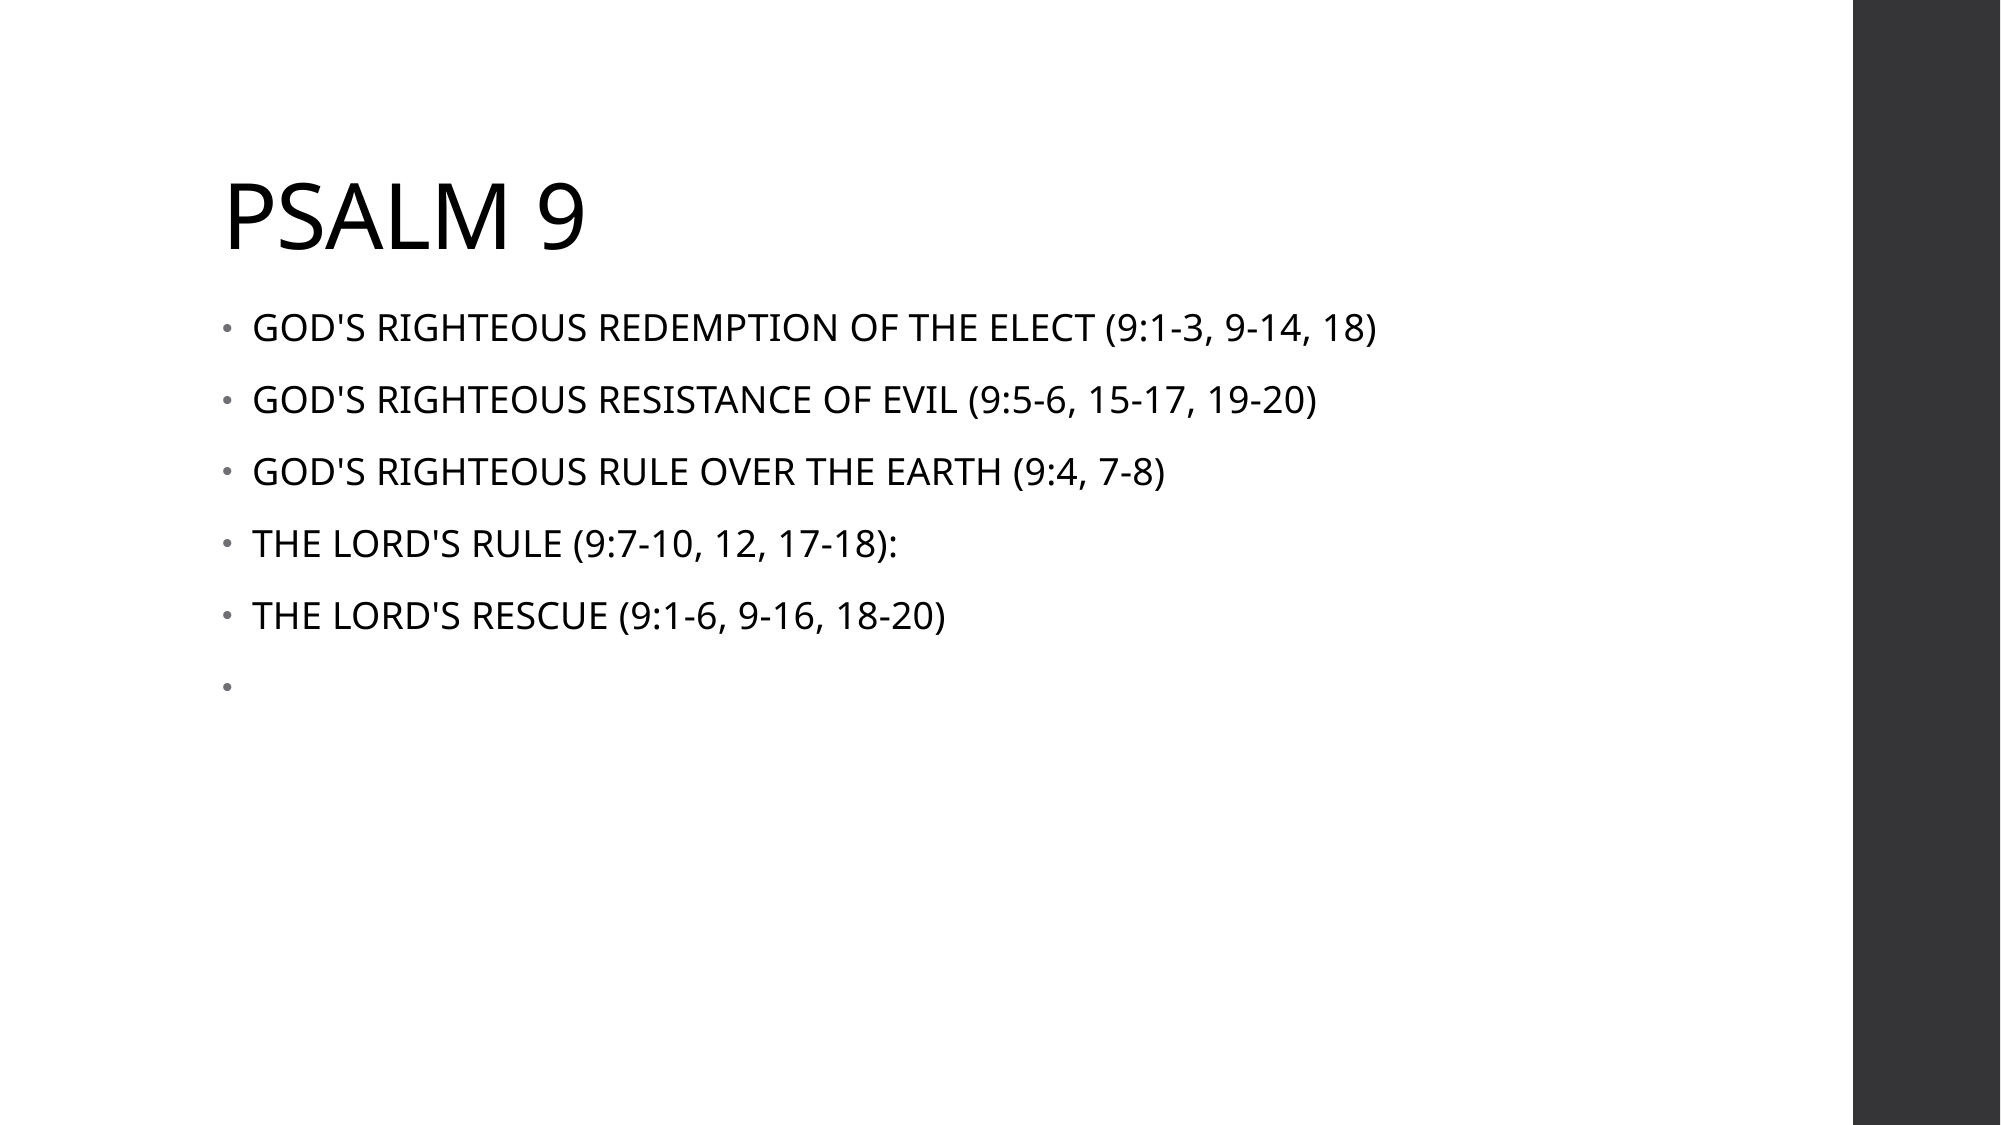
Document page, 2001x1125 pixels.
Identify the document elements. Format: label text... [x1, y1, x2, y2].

list GOD'S RIGHTEOUS REDEMPTION OF THE ELECT (9:1-3, 9-14, 18) GOD'S RIGHTEOUS RESISTANCE OF EVIL (9:5-6, 15-17, 19-20) GOD'S RIGHTEOUS RULE OVER THE EARTH (9:4, 7-8) THE LORD'S RULE (9:7-10, 12, 17-18): THE LORD'S RESCUE (9:1-6, 9-16, 18-20) [206, 299, 1617, 1014]
title PSALM 9 [206, 60, 1797, 278]
